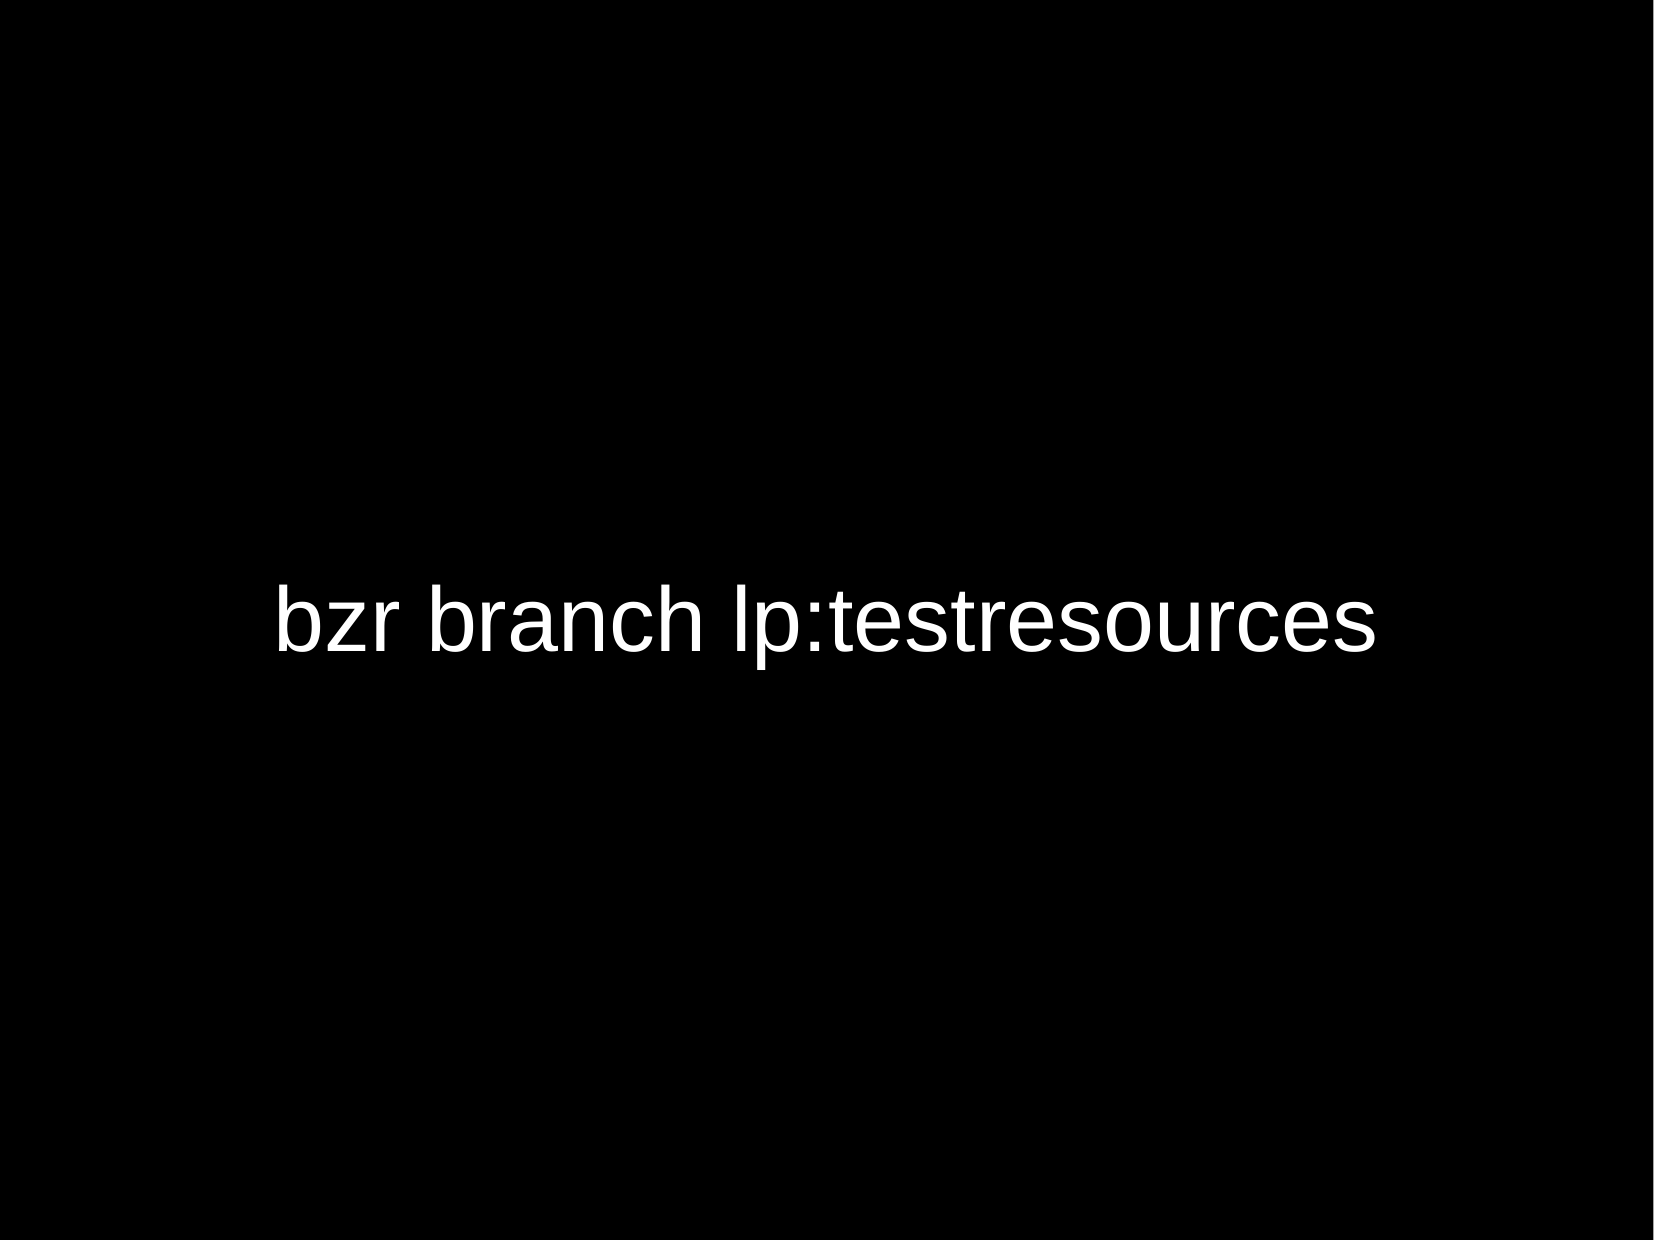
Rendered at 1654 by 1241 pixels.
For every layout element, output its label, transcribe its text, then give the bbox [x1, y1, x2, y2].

title bzr branch lp:testresources [82, 516, 1571, 724]
